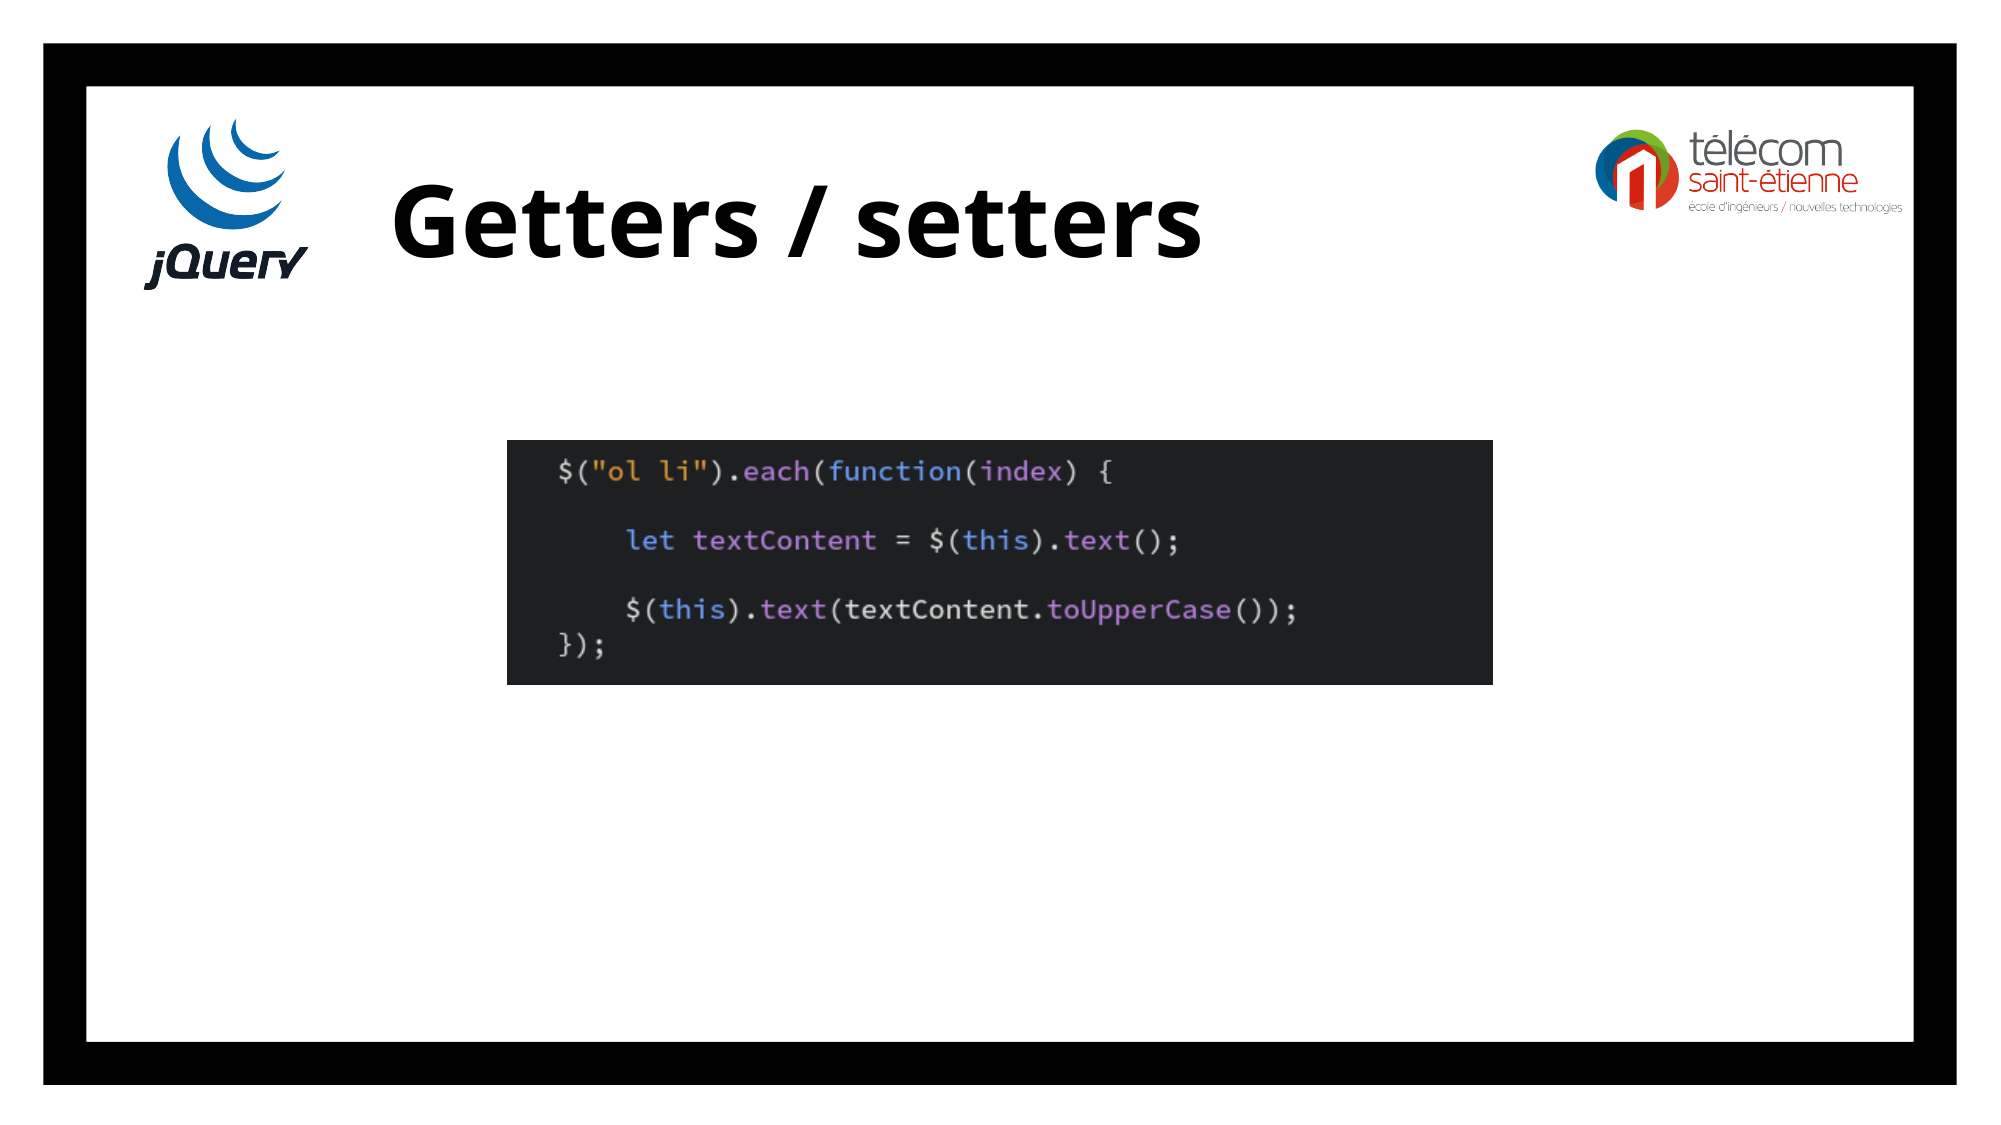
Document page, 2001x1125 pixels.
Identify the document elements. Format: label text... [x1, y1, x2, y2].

title Getters / setters [369, 138, 1849, 304]
picture [507, 440, 1493, 685]
picture [140, 118, 312, 290]
picture [1582, 118, 1923, 223]
